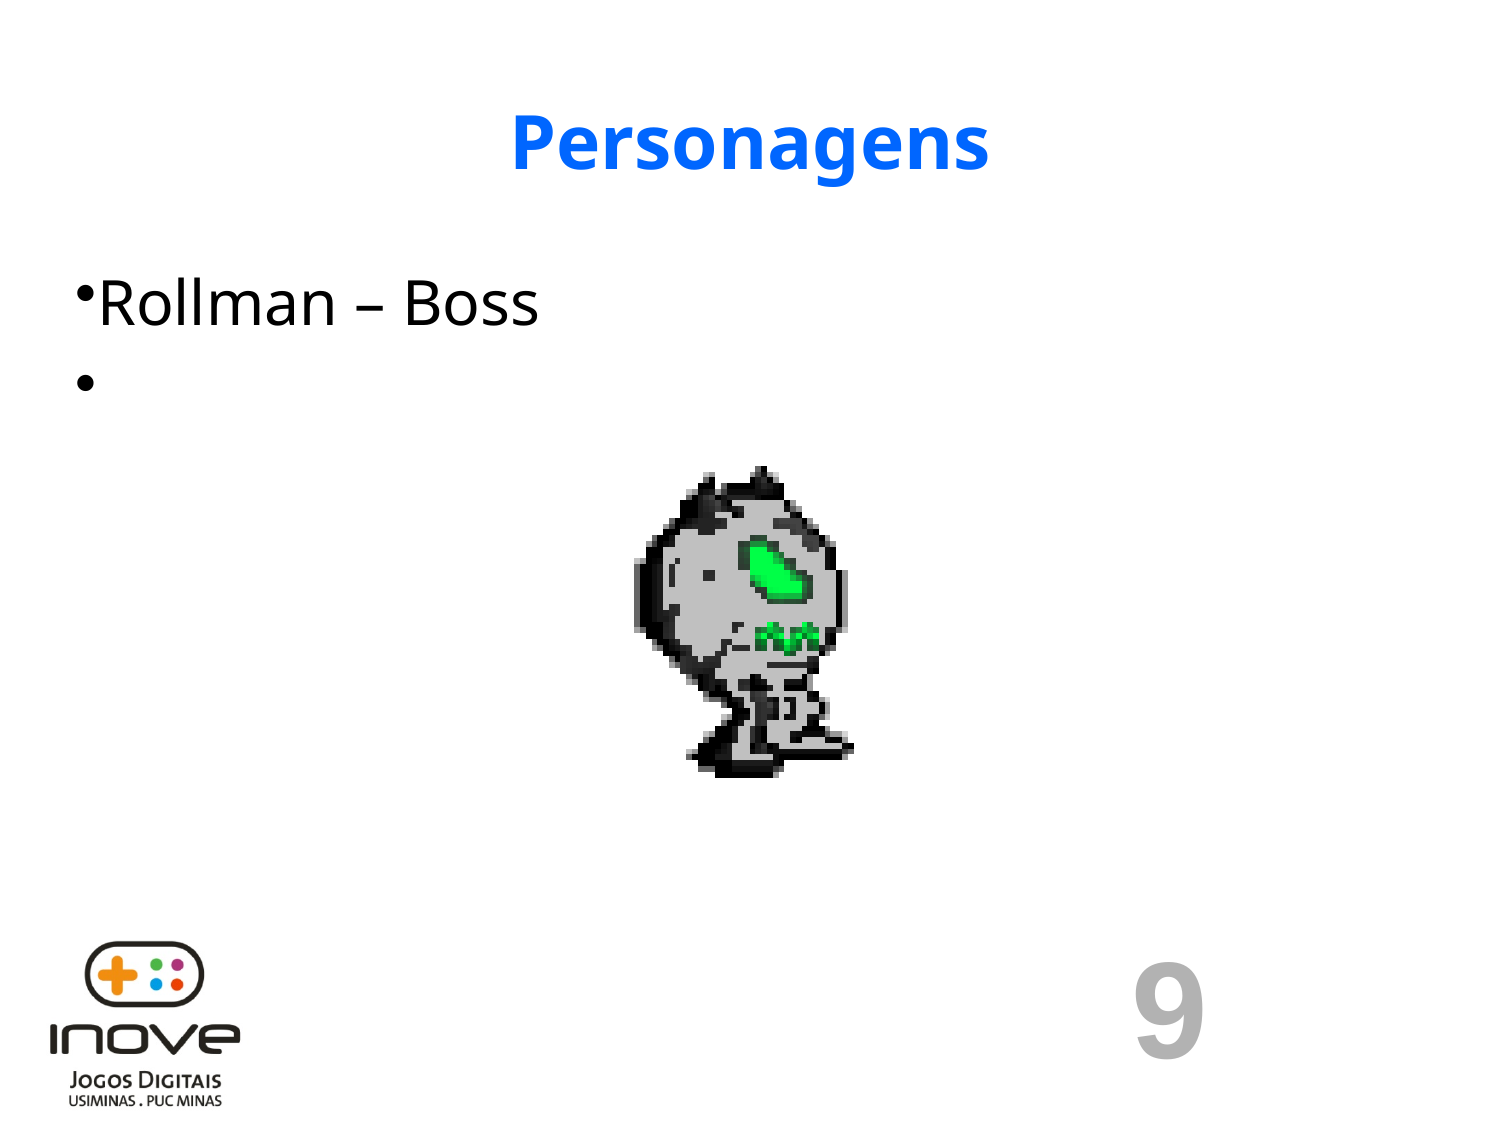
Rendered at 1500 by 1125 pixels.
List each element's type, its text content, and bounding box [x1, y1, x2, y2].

list Rollman – Boss [75, 262, 1426, 1006]
title Personagens [75, 41, 1426, 237]
picture [525, 397, 906, 778]
